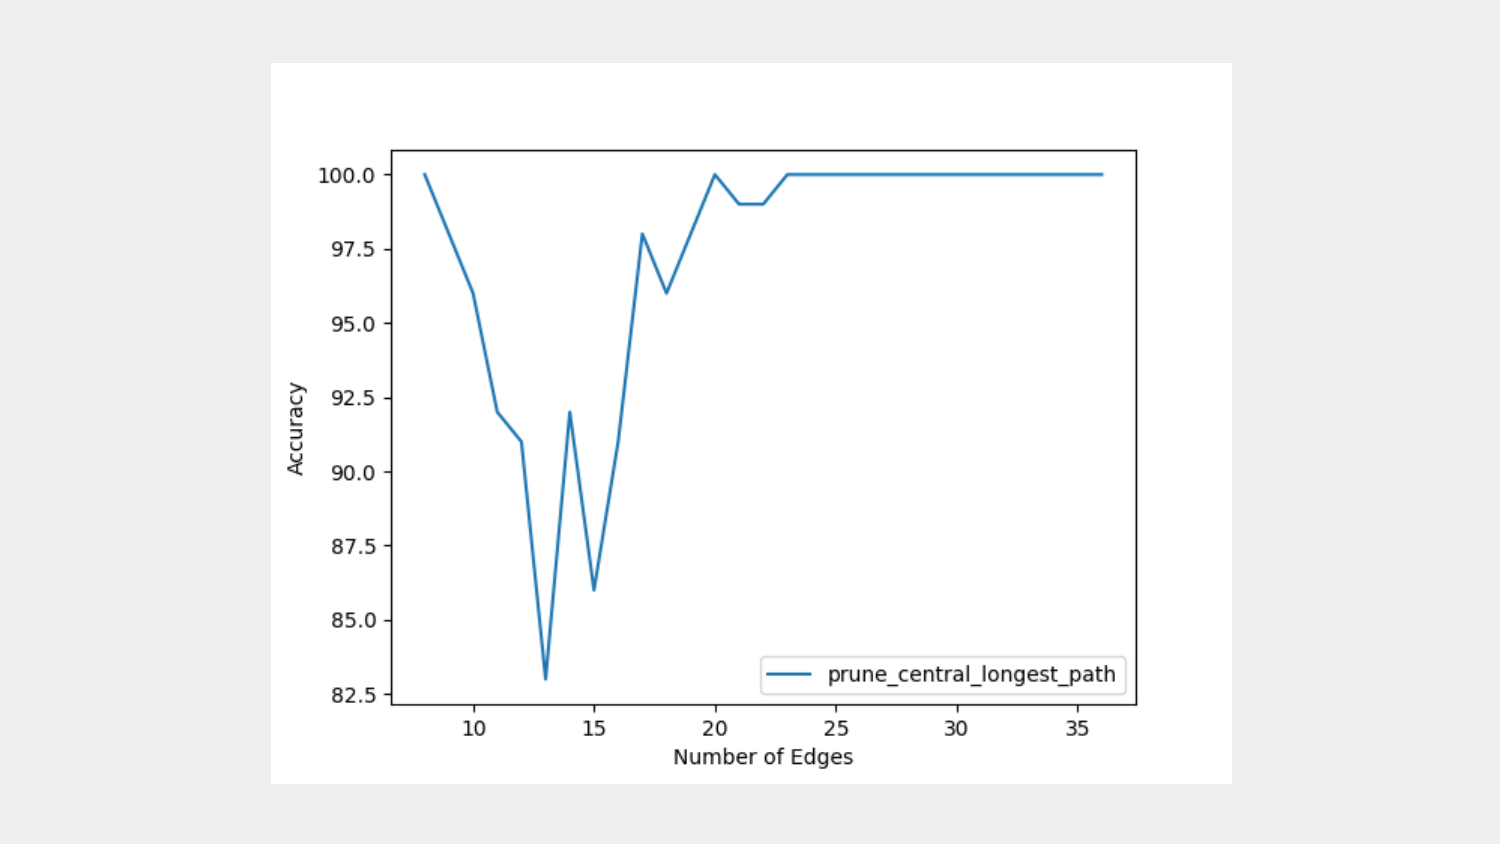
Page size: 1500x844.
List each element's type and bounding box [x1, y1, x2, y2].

picture [271, 63, 1232, 784]
